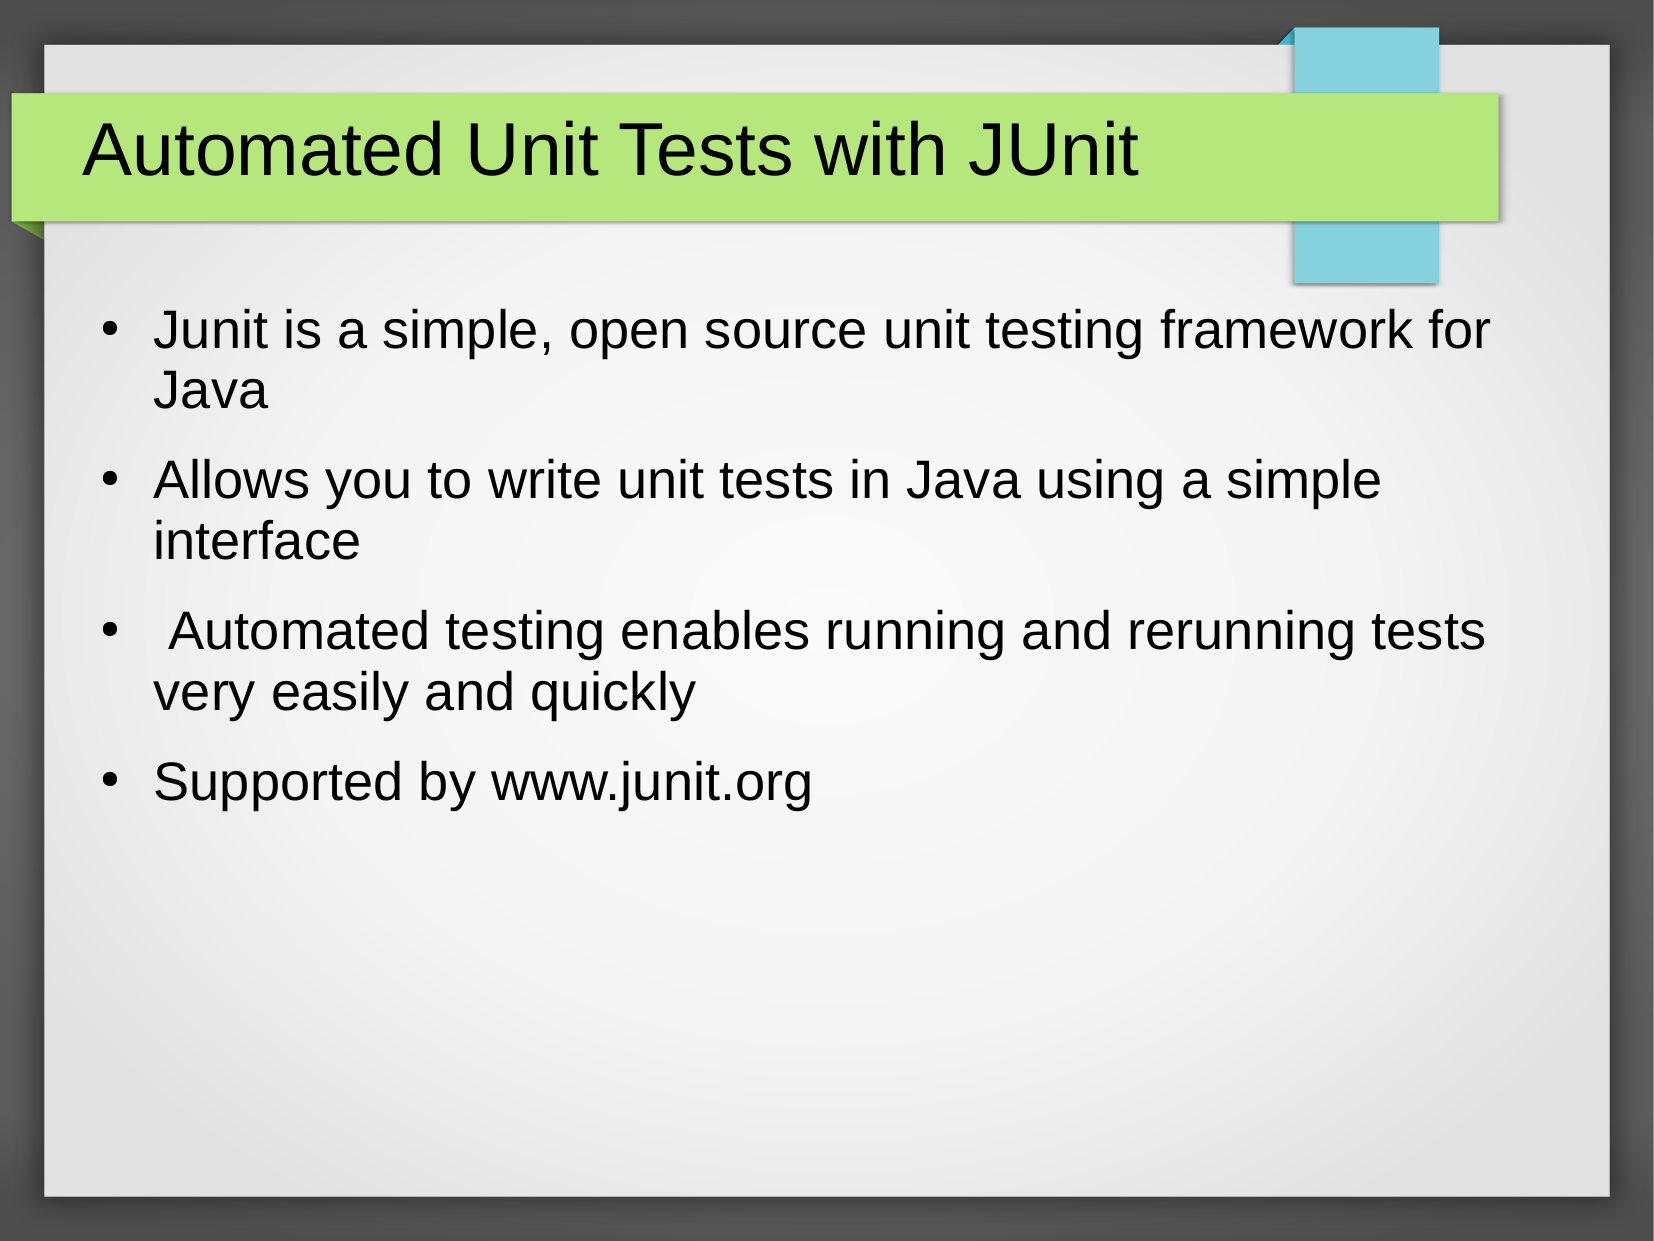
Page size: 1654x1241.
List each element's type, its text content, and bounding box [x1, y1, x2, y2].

title Automated Unit Tests with JUnit [82, 47, 1571, 252]
picture [0, 0, 1654, 1241]
list Junit is a simple, open source unit testing framework for Java Allows you to write unit tests in Java using a simple interface Automated testing enables running and rerunning tests very easily and quickly Supported by www.junit.org [82, 299, 1571, 1019]
